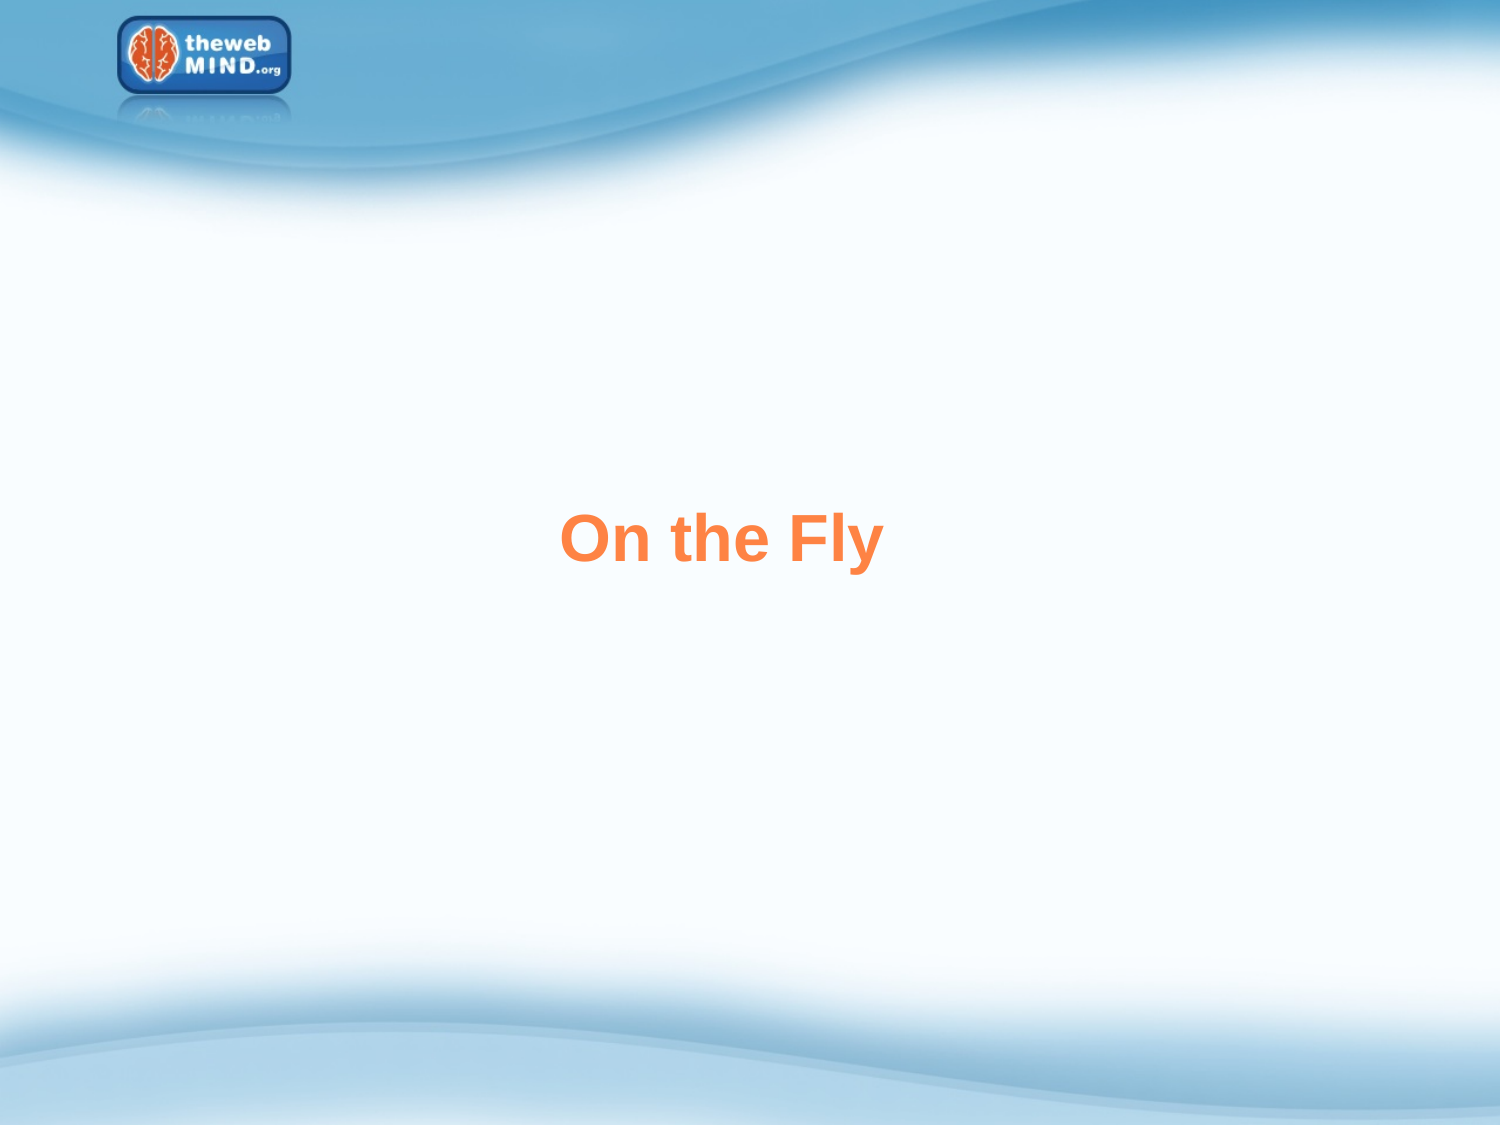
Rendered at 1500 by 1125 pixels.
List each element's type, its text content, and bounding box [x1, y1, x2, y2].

text_box On the Fly [544, 487, 901, 583]
picture [0, 0, 1500, 1125]
